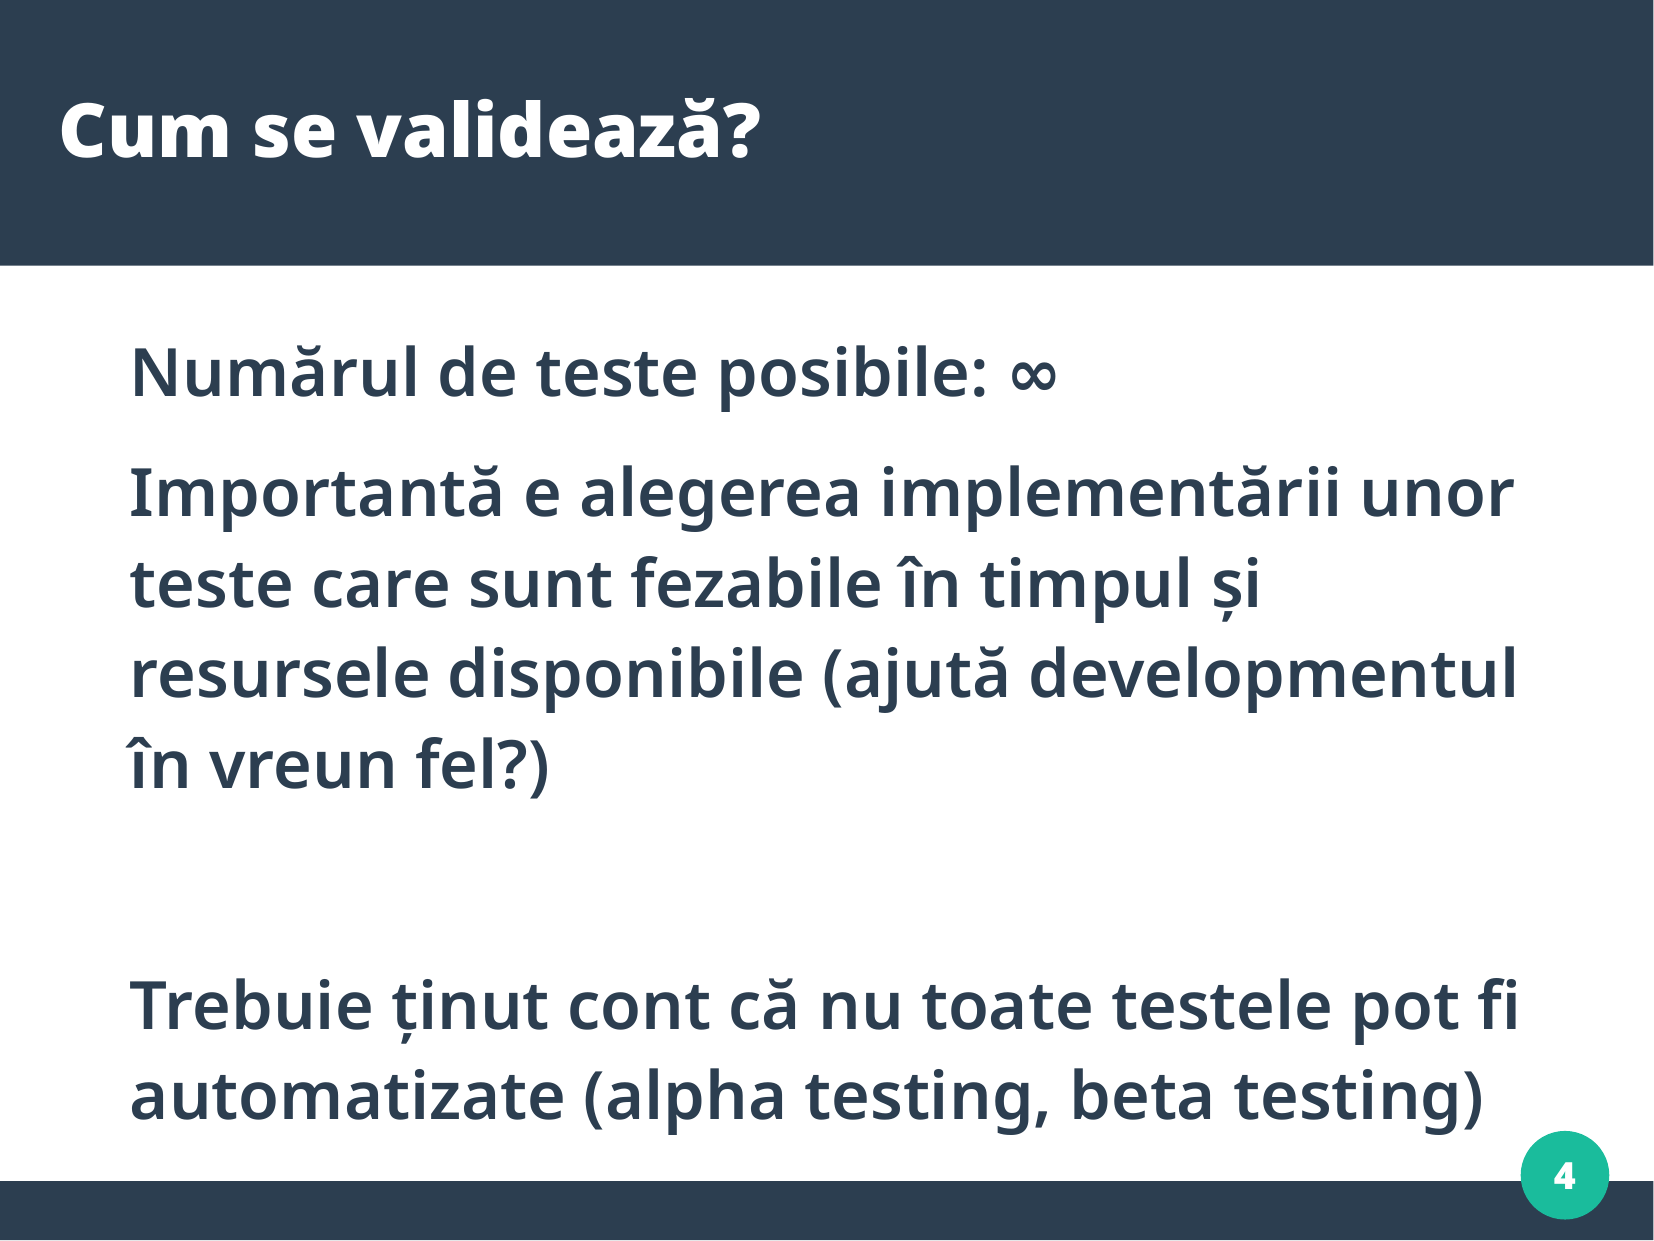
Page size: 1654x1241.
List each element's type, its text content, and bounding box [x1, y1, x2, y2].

title Cum se validează? [59, 49, 1595, 207]
list Numărul de teste posibile: ∞ Importantă e alegerea implementării unor teste care sunt fezabile în timpul și resursele disponibile (ajută developmentul în vreun fel?) Trebuie ținut cont că nu toate testele pot fi automatizate (alpha testing, beta testing) [59, 324, 1546, 1152]
